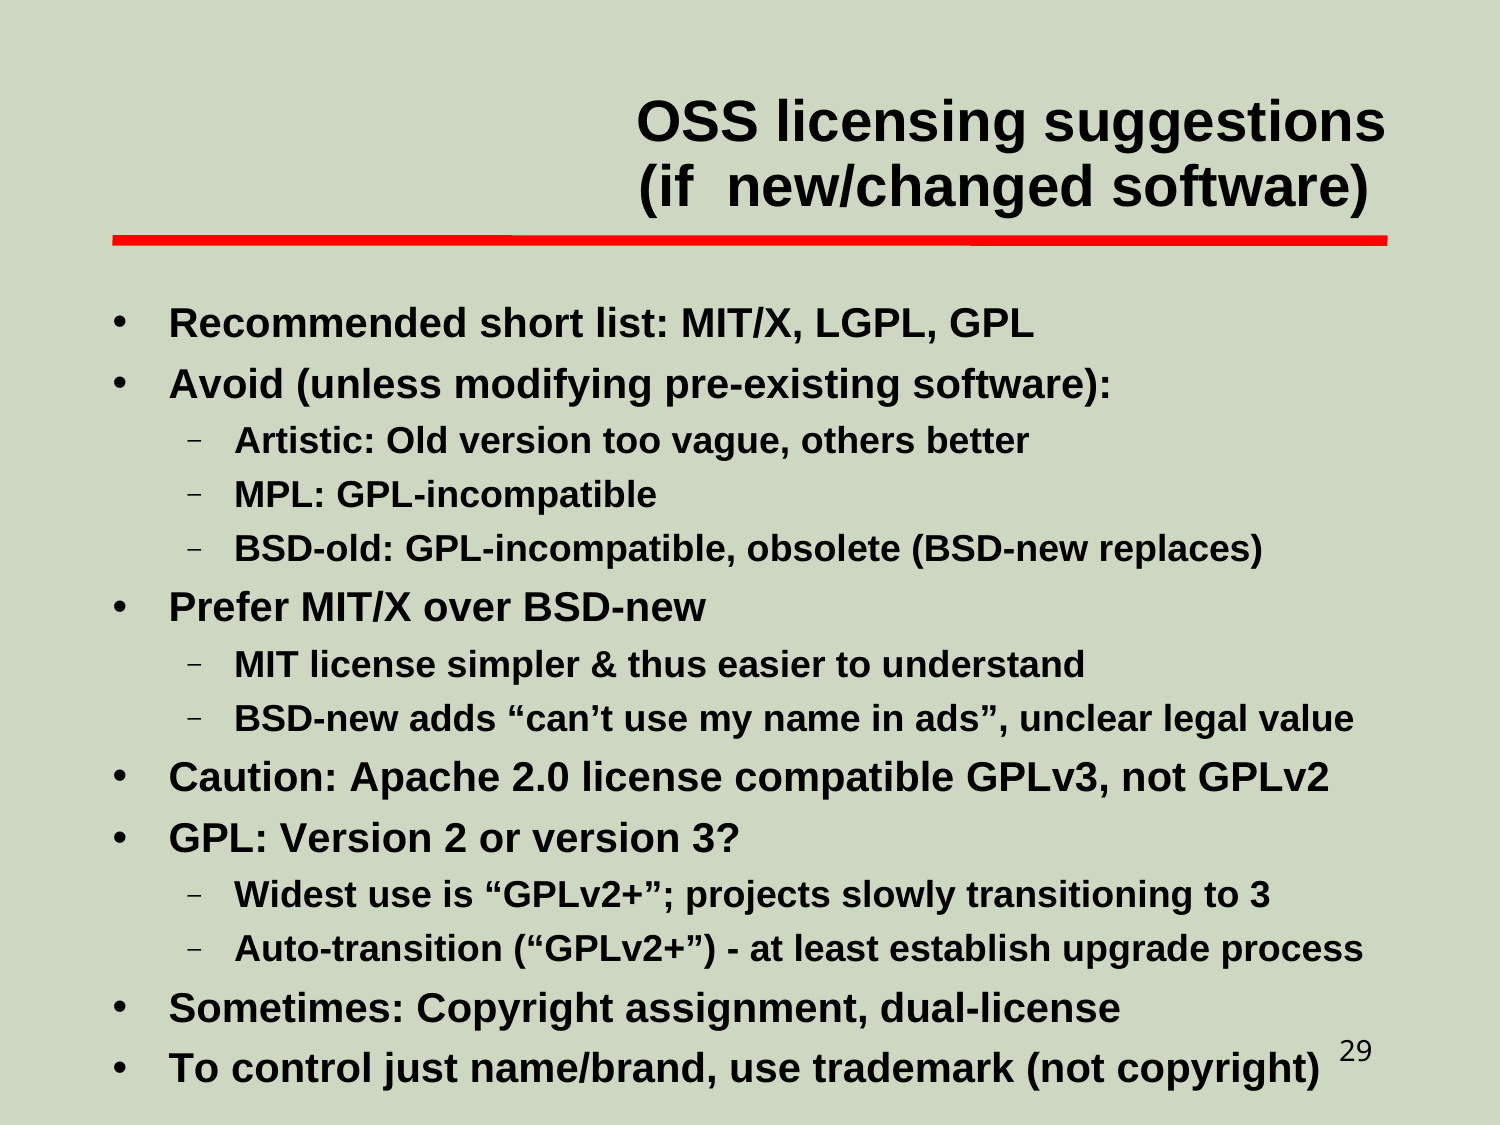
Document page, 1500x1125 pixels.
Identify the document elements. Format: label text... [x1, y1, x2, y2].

title OSS licensing suggestions (if new/changed software) [337, 89, 1388, 220]
list Recommended short list: MIT/X, LGPL, GPL Avoid (unless modifying pre-existing software): Artistic: Old version too vague, others better MPL: GPL-incompatible BSD-old: GPL-incompatible, obsolete (BSD-new replaces) Prefer MIT/X over BSD-new MIT license simpler & thus easier to understand BSD-new adds “can’t use my name in ads”, unclear legal value Caution: Apache 2.0 license compatible GPLv3, not GPLv2 GPL: Version 2 or version 3? Widest use is “GPLv2+”; projects slowly transitioning to 3 Auto-transition (“GPLv2+”) - at least establish upgrade process Sometimes: Copyright assignment, dual-license To control just name/brand, use trademark (not copyright) [112, 299, 1388, 1094]
